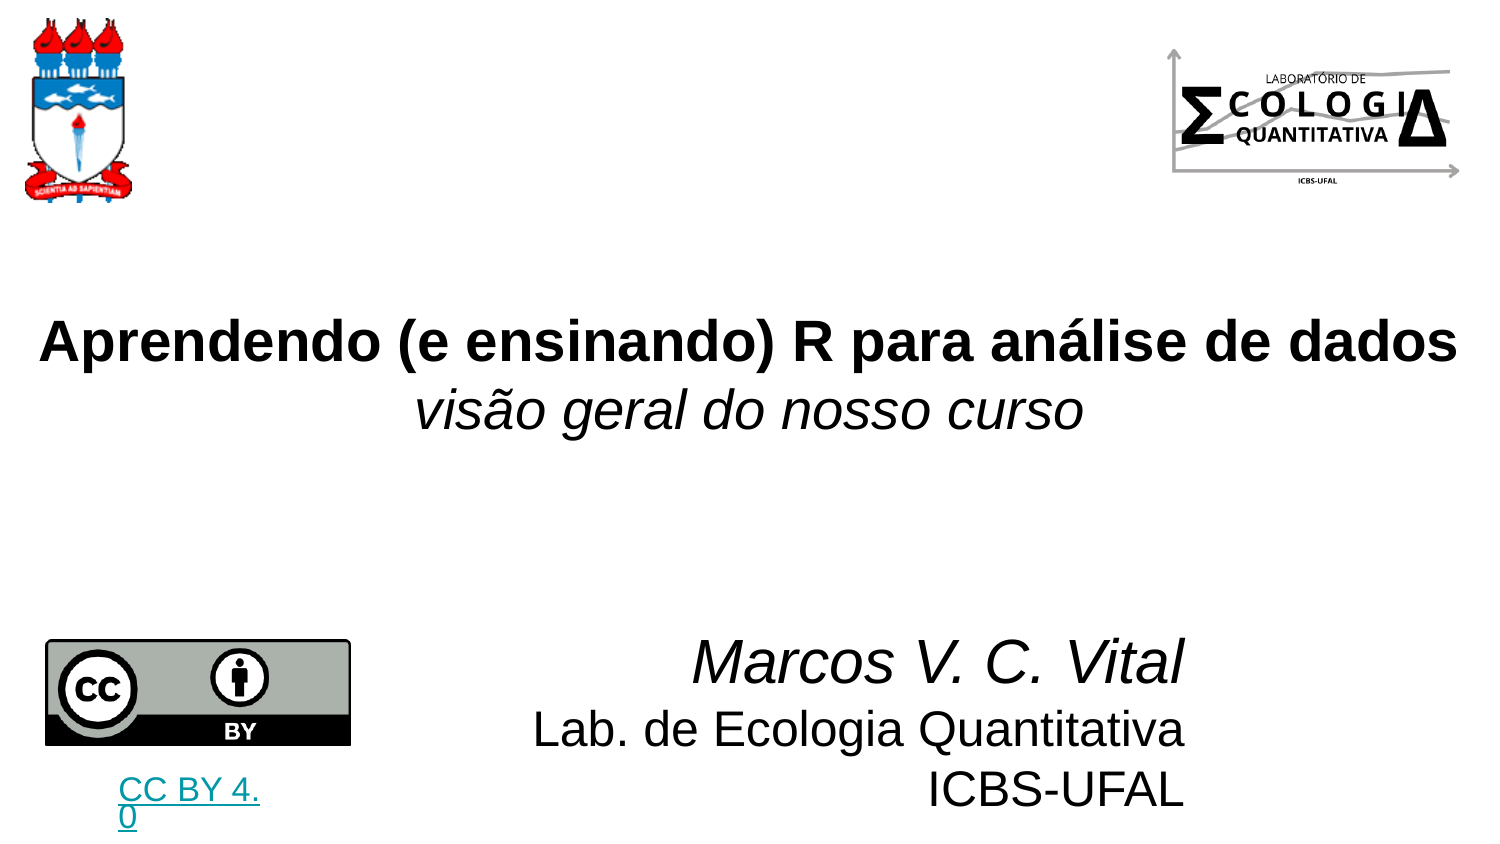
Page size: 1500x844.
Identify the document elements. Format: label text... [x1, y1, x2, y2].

text_box Marcos V. C. Vital Lab. de Ecologia Quantitativa ICBS-UFAL [409, 606, 1200, 834]
picture [25, 18, 132, 203]
text_box Aprendendo (e ensinando) R para análise de dados visão geral do nosso curso [0, 287, 1500, 528]
picture [1141, 23, 1490, 198]
picture [45, 639, 351, 746]
subtitle CC BY 4.0 [103, 760, 294, 826]
